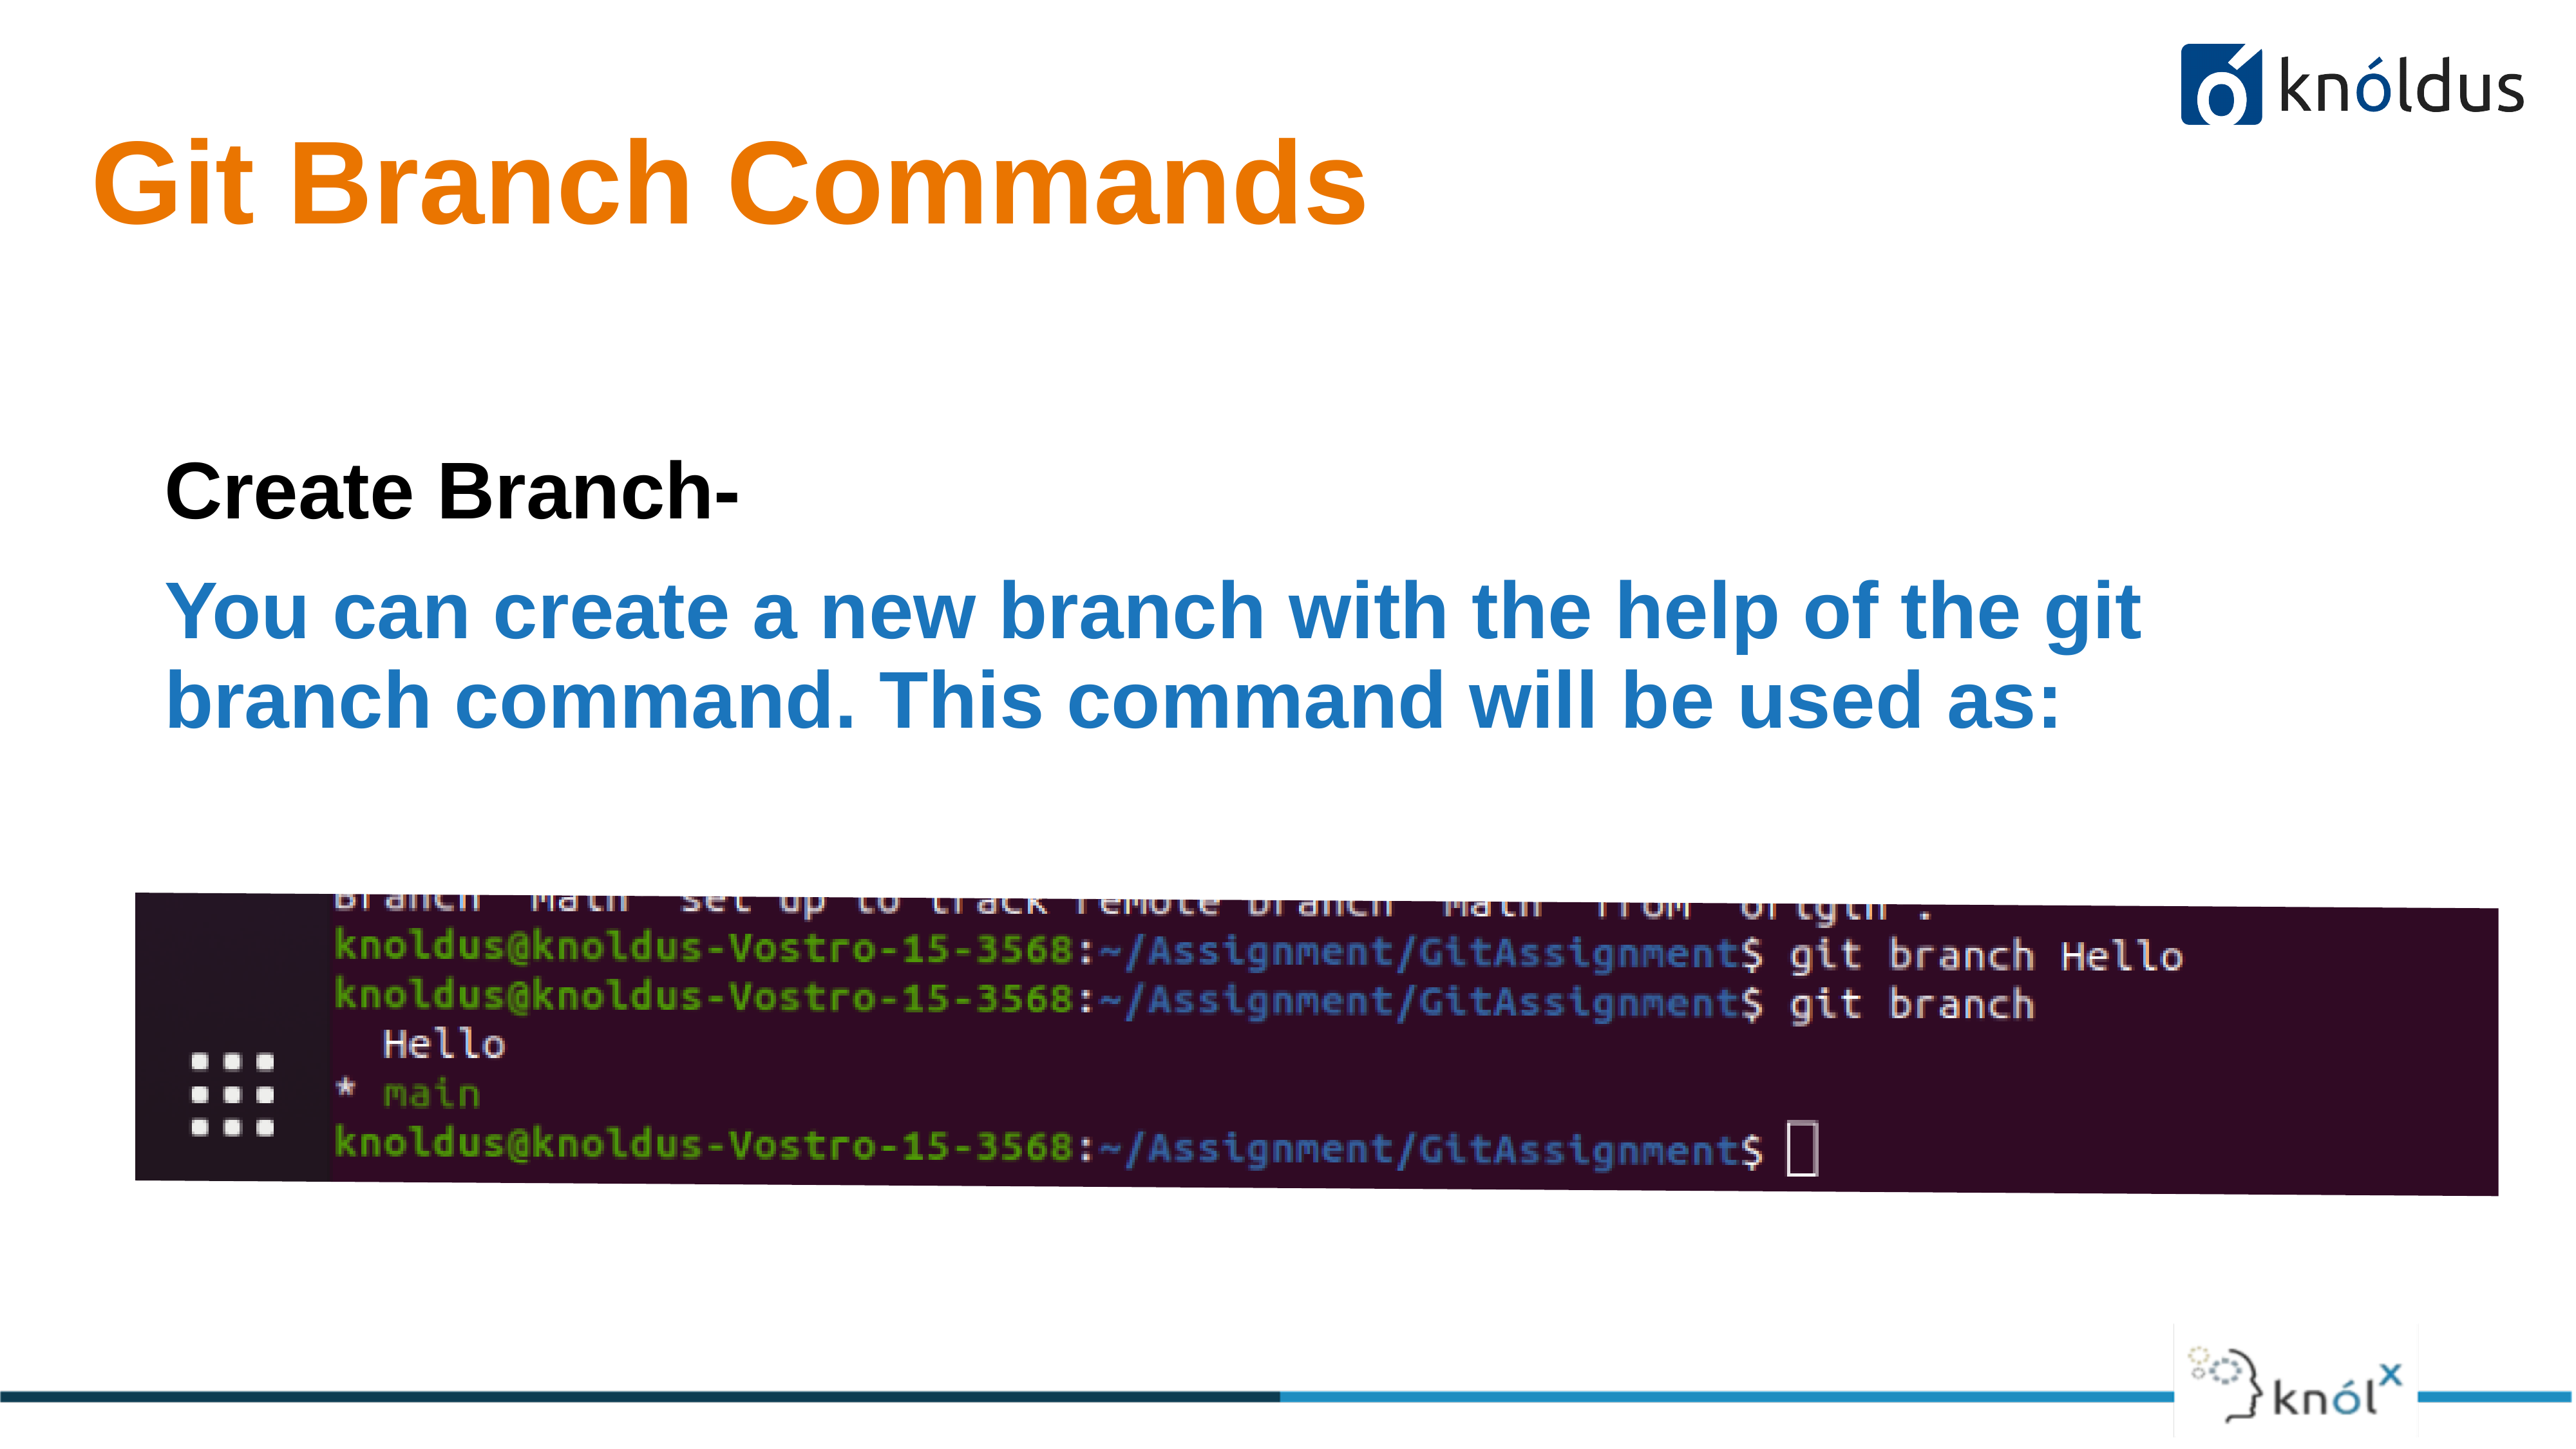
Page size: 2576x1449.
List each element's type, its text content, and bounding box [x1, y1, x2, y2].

title Git Branch Commands [49, 63, 1502, 303]
picture [2181, 44, 2524, 125]
text_box Create Branch- You can create a new branch with the help of the git branch command. This command will be used as: [155, 441, 2175, 799]
picture [133, 893, 2499, 1197]
picture [0, 1323, 2572, 1437]
